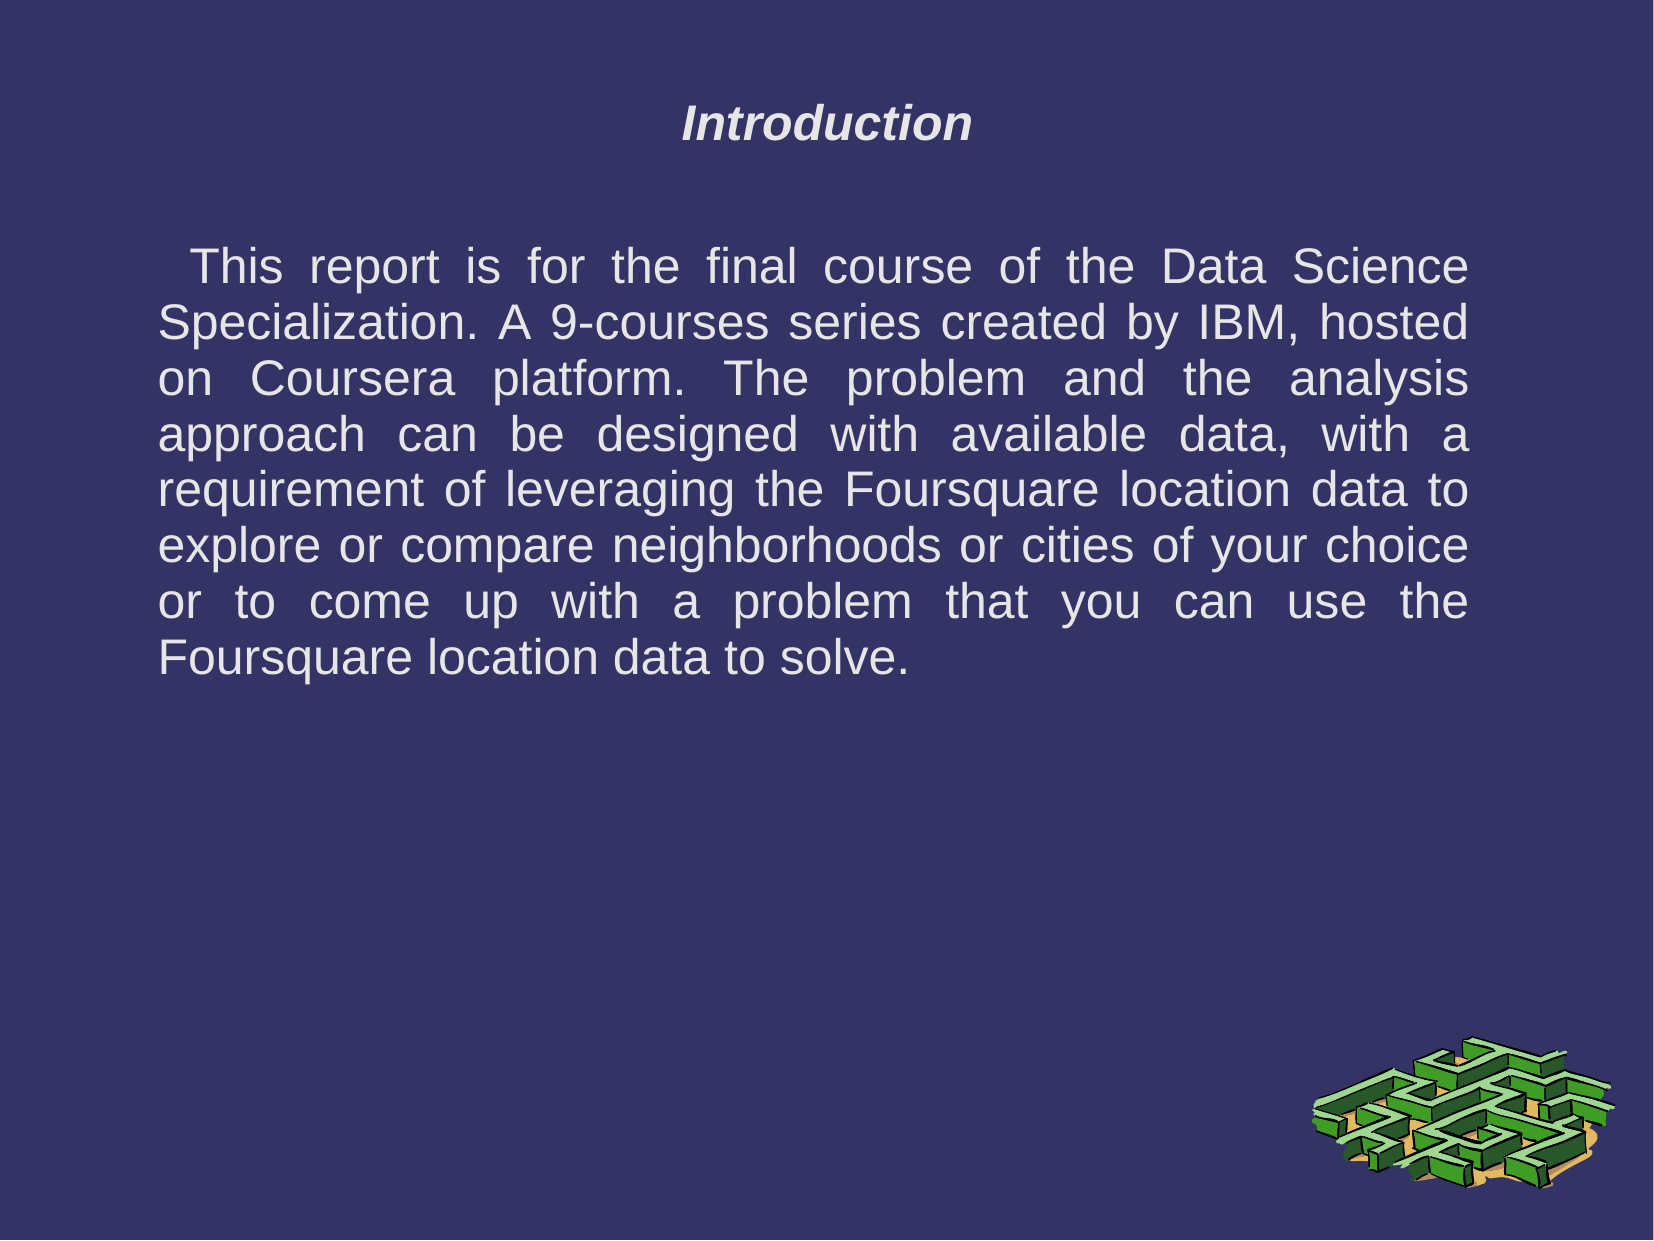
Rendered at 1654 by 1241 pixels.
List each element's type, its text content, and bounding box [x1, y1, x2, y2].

list This report is for the final course of the Data Science Specialization. A 9-courses series created by IBM, hosted on Coursera platform. The problem and the analysis approach can be designed with available data, with a requirement of leveraging the Foursquare location data to explore or compare neighborhoods or cities of your choice or to come up with a problem that you can use the Foursquare location data to solve. [75, 238, 1471, 1036]
title Introduction [121, 19, 1534, 227]
